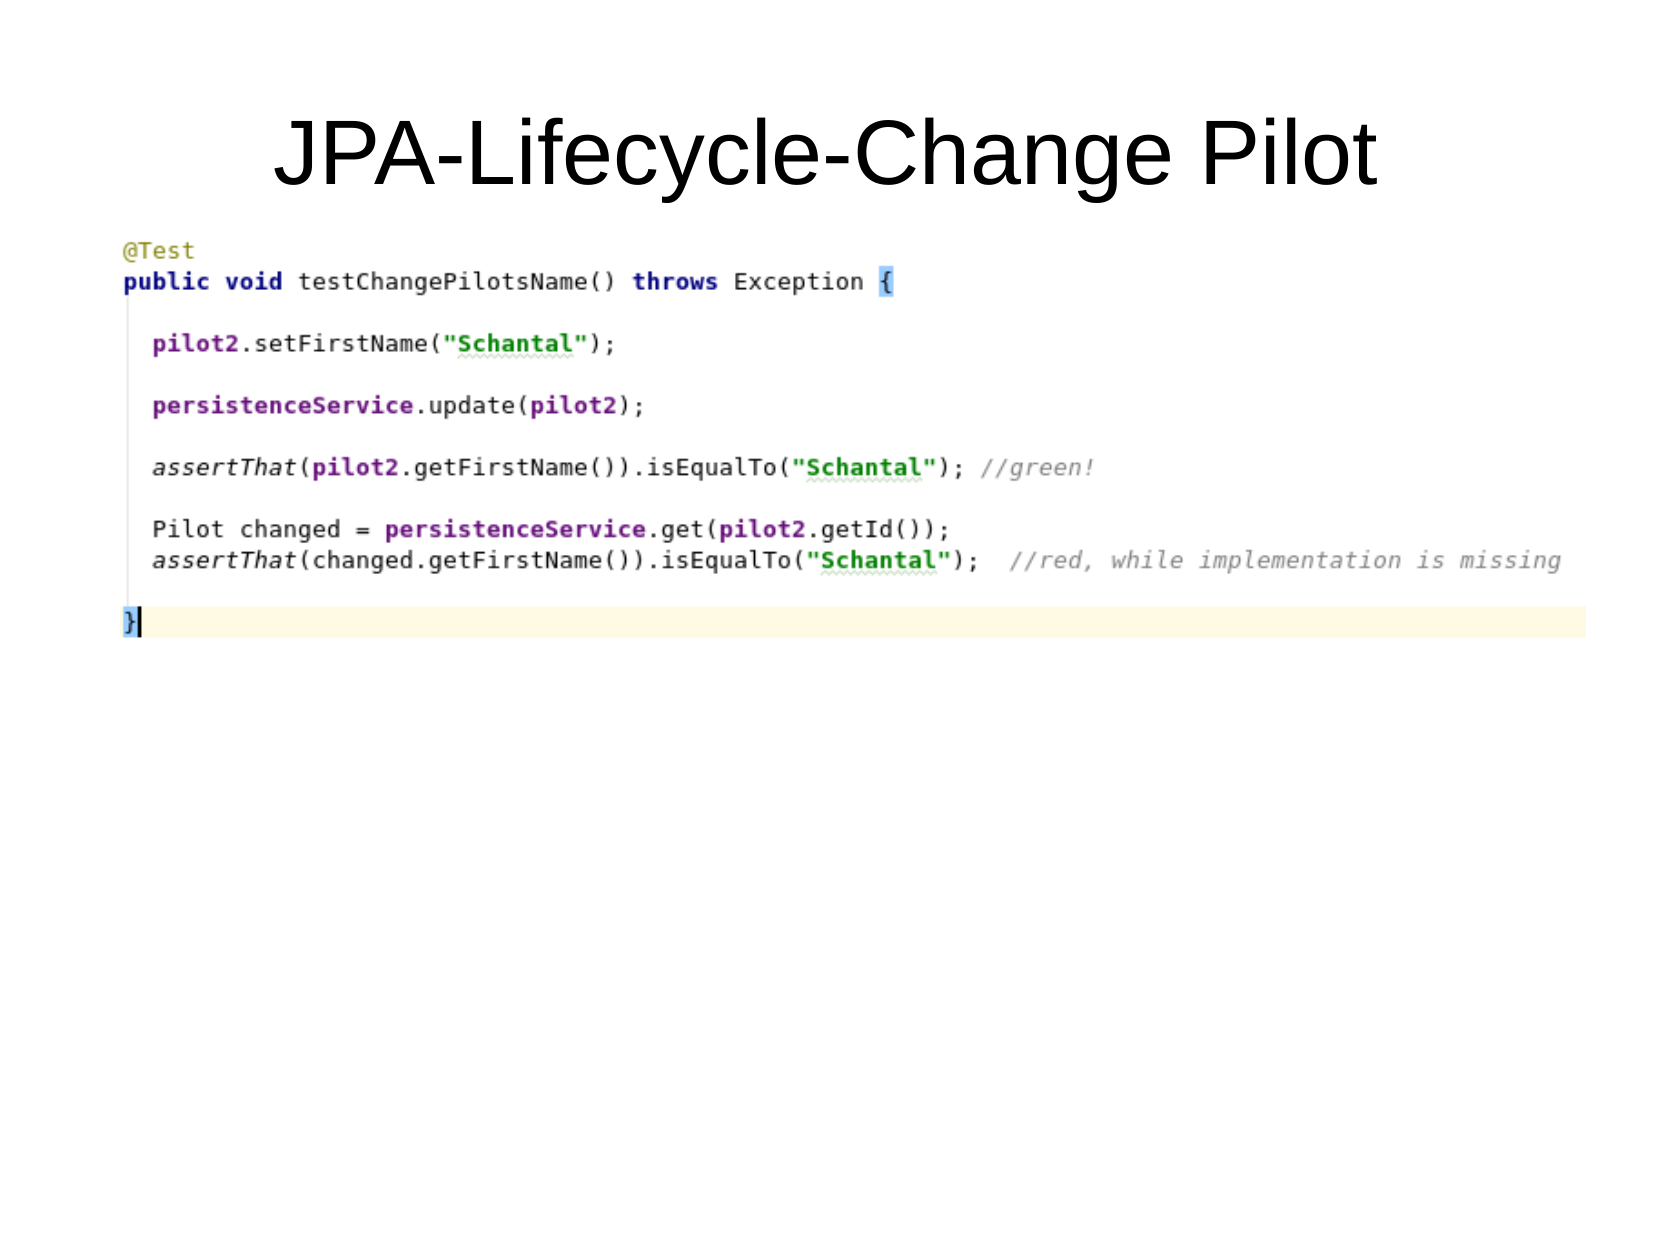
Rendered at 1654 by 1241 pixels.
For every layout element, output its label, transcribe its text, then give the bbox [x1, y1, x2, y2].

picture [120, 239, 1586, 646]
title JPA-Lifecycle-Change Pilot [82, 49, 1571, 257]
